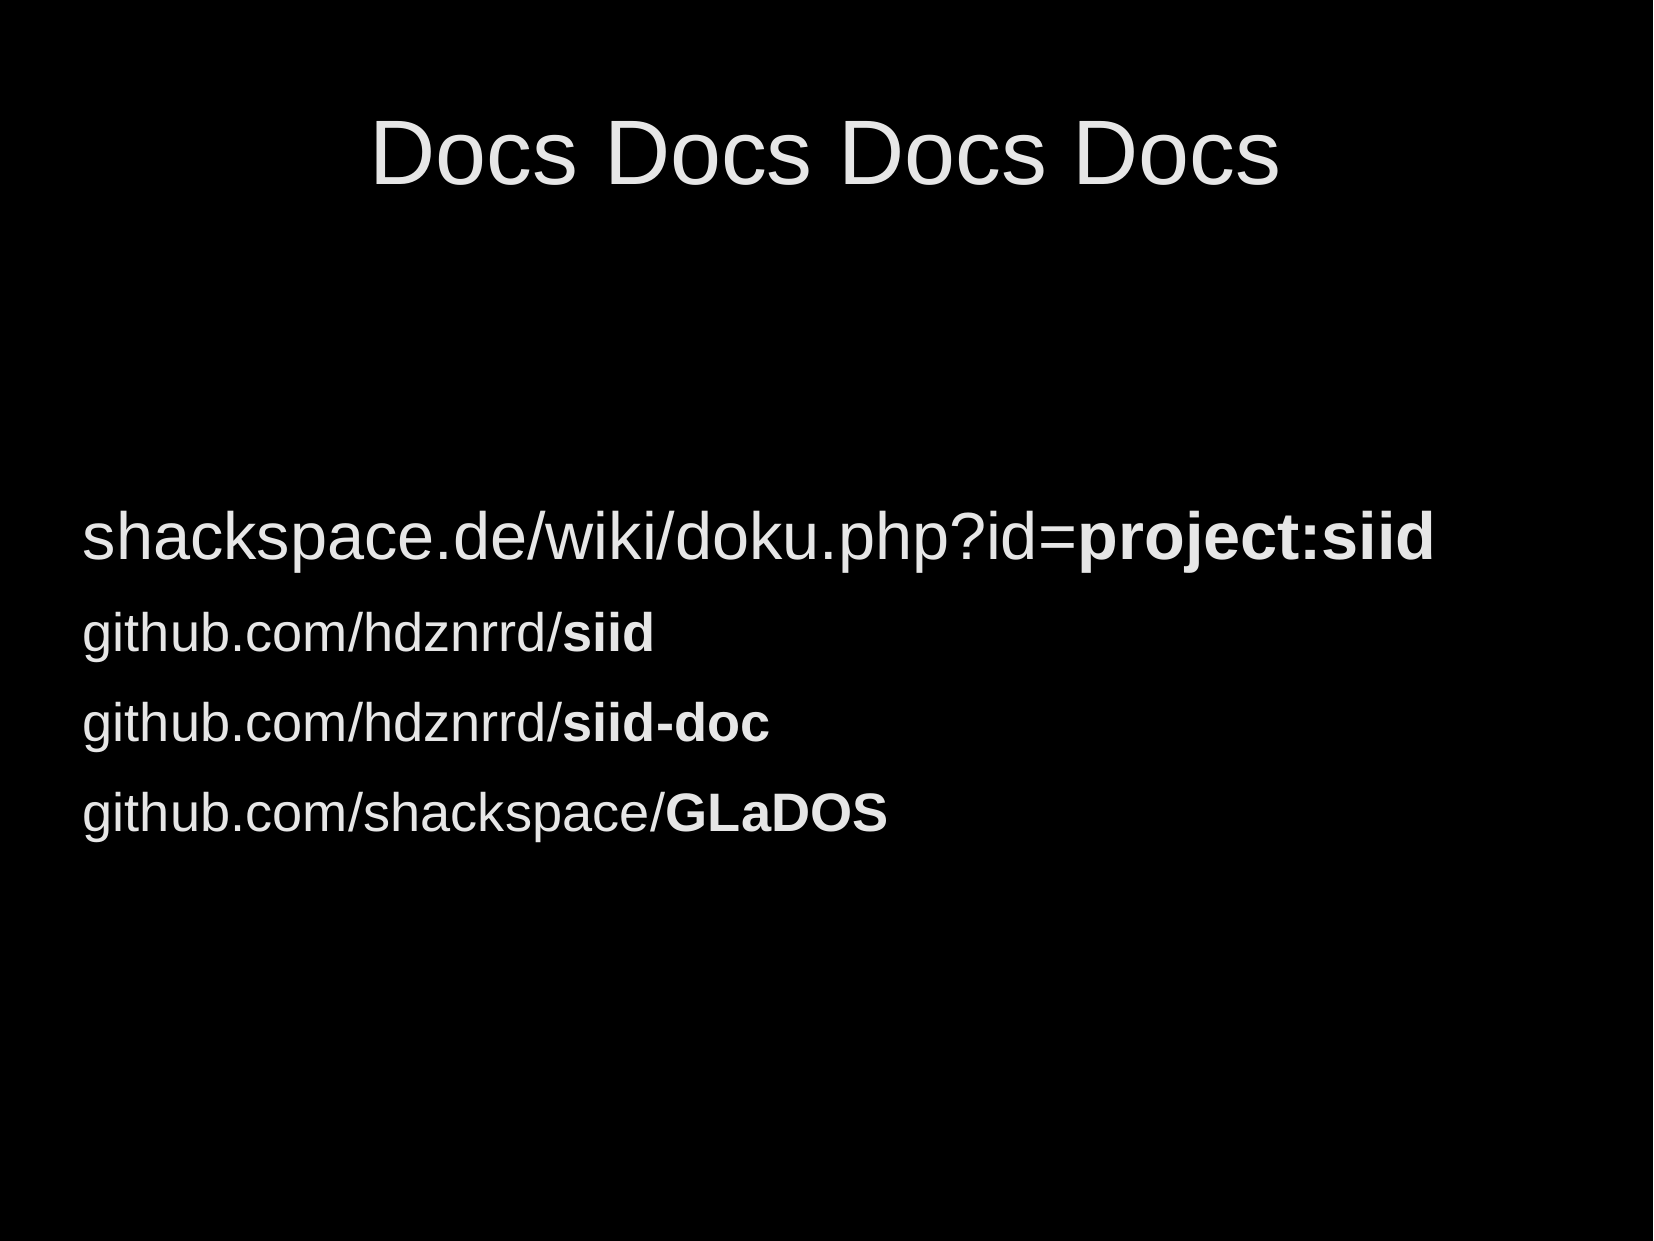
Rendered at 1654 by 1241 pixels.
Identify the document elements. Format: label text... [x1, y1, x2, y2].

title Docs Docs Docs Docs [82, 49, 1571, 257]
list shackspace.de/wiki/doku.php?id=project:siid github.com/hdznrrd/siid github.com/hdznrrd/siid-doc github.com/shackspace/GLaDOS [82, 290, 1538, 1010]
